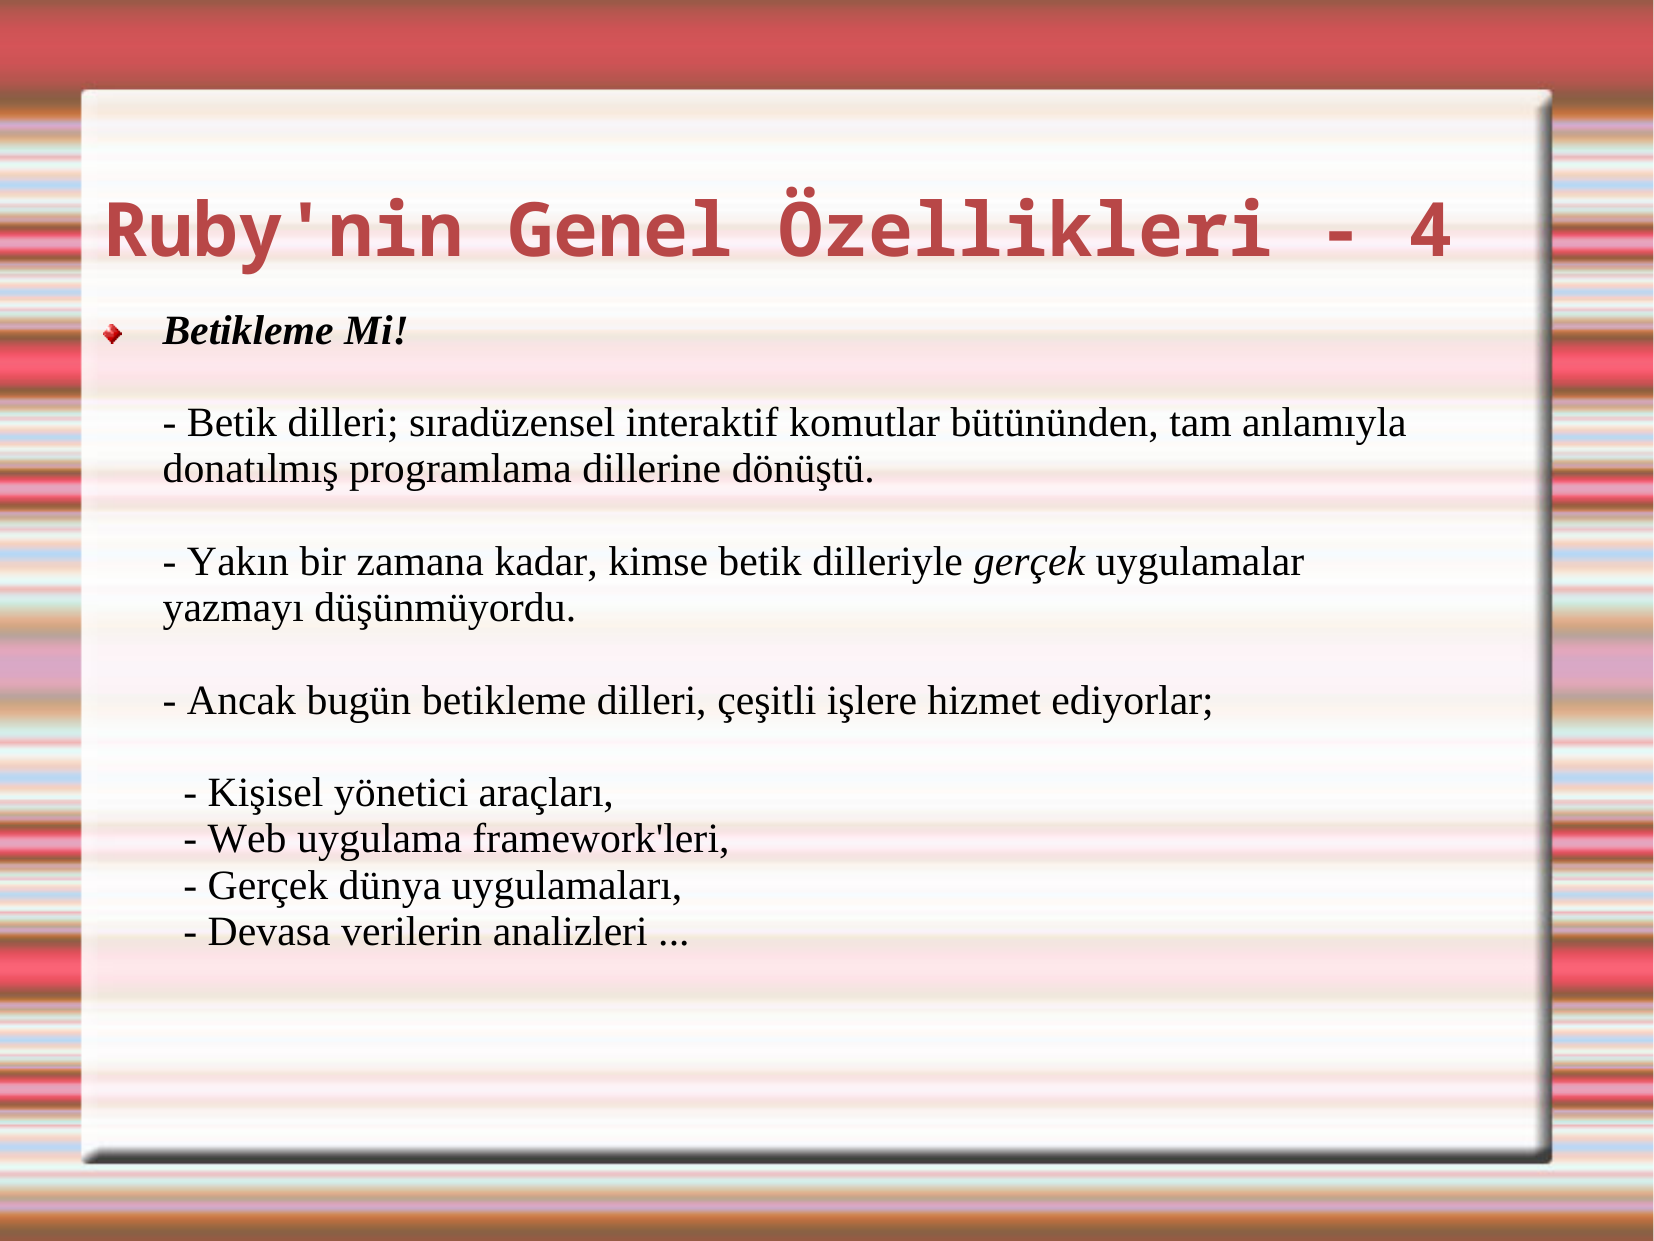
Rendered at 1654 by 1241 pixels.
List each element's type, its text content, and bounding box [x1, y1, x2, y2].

picture [0, 0, 1654, 1241]
text_box Ruby'nin Genel Özellikleri - 4 [88, 168, 1536, 271]
text_box Betikleme Mi! - Betik dilleri; sıradüzensel interaktif komutlar bütününden, tam anlamıyla donatılmış programlama dillerine dönüştü. - Yakın bir zamana kadar, kimse betik dilleriyle gerçek uygulamalar yazmayı düşünmüyordu. - Ancak bugün betikleme dilleri, çeşitli işlere hizmet ediyorlar; - Kişisel yönetici araçları, - Web uygulama framework'leri, - Gerçek dünya uygulamaları, - Devasa verilerin analizleri ... [147, 299, 1447, 1009]
